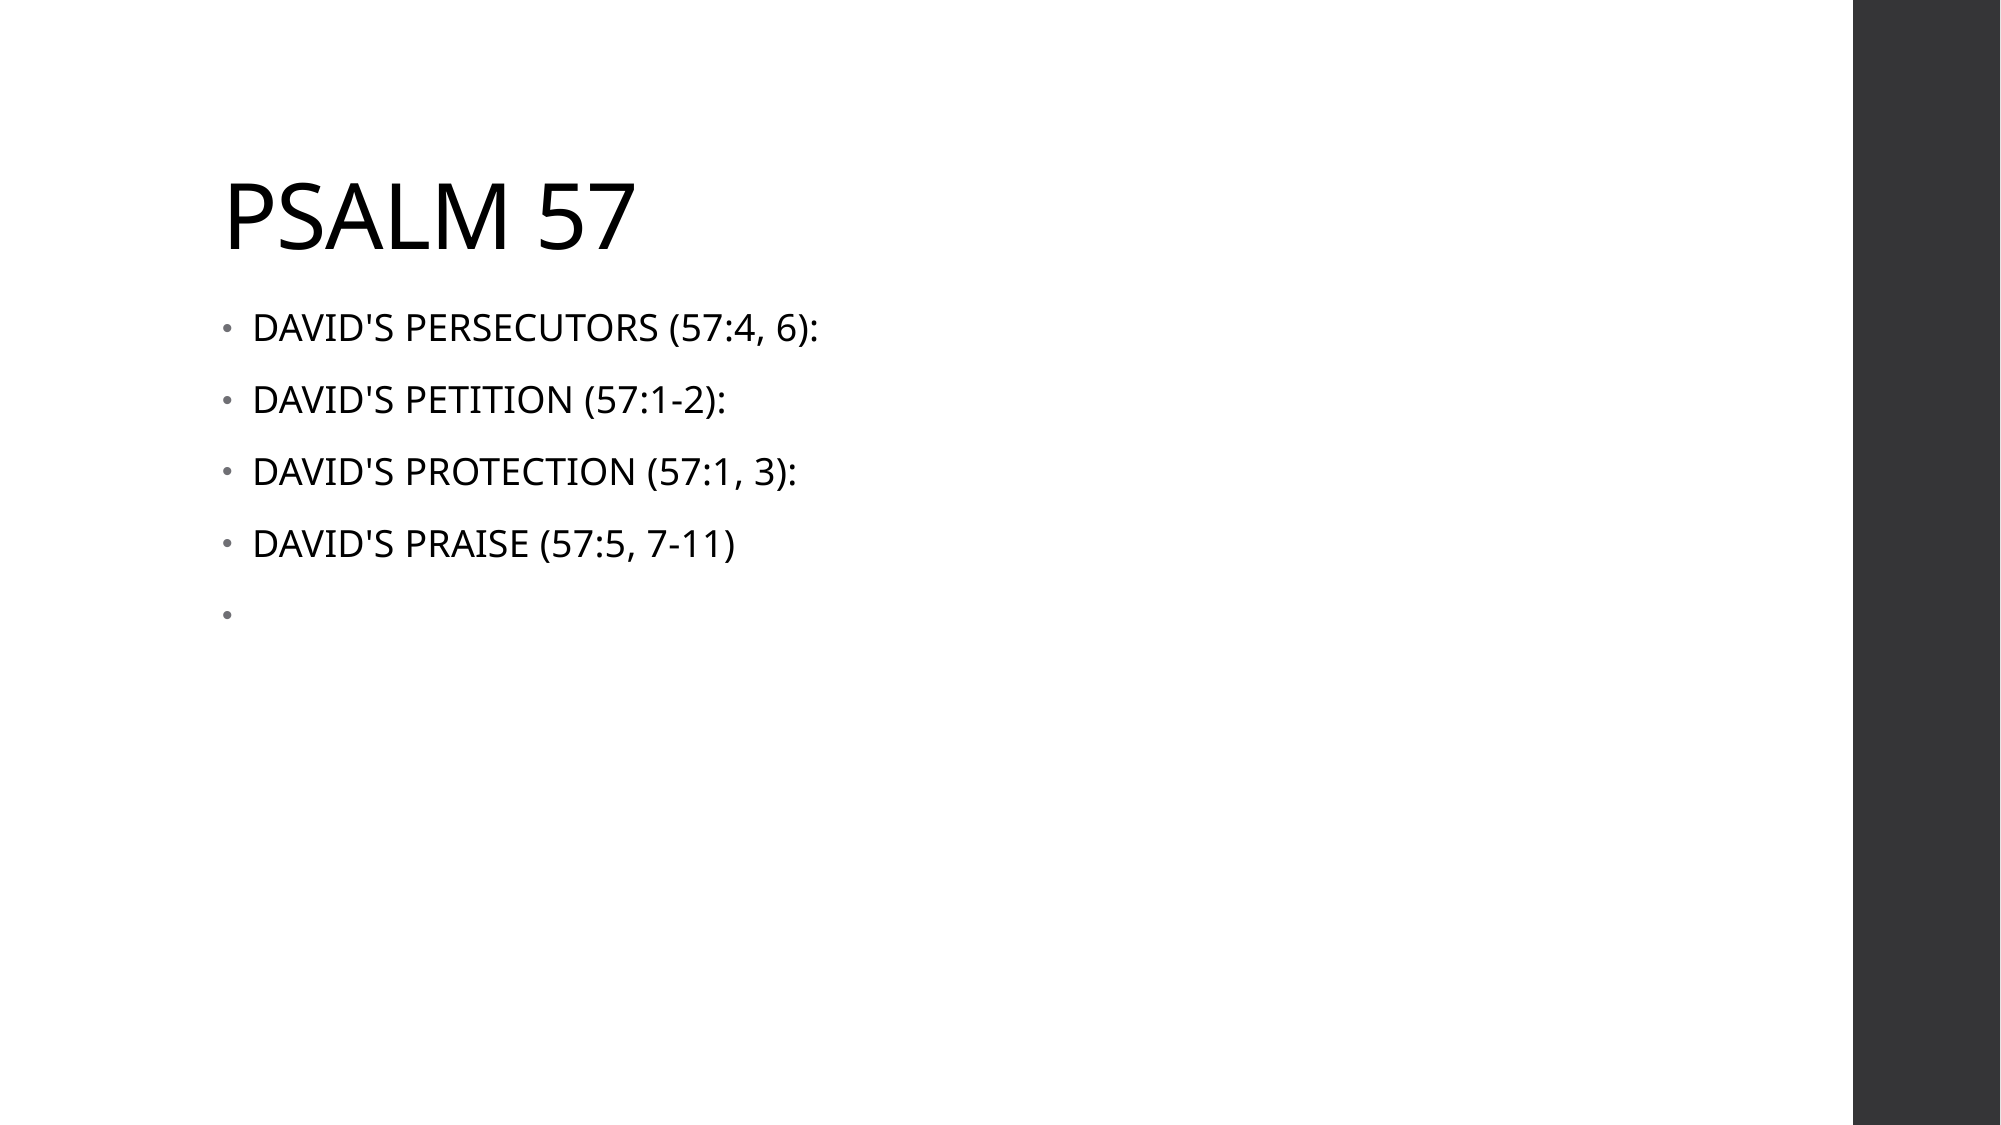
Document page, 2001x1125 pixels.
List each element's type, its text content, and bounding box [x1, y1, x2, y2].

list DAVID'S PERSECUTORS (57:4, 6): DAVID'S PETITION (57:1-2): DAVID'S PROTECTION (57:1, 3): DAVID'S PRAISE (57:5, 7-11) [206, 299, 1617, 1014]
title PSALM 57 [206, 60, 1797, 278]
